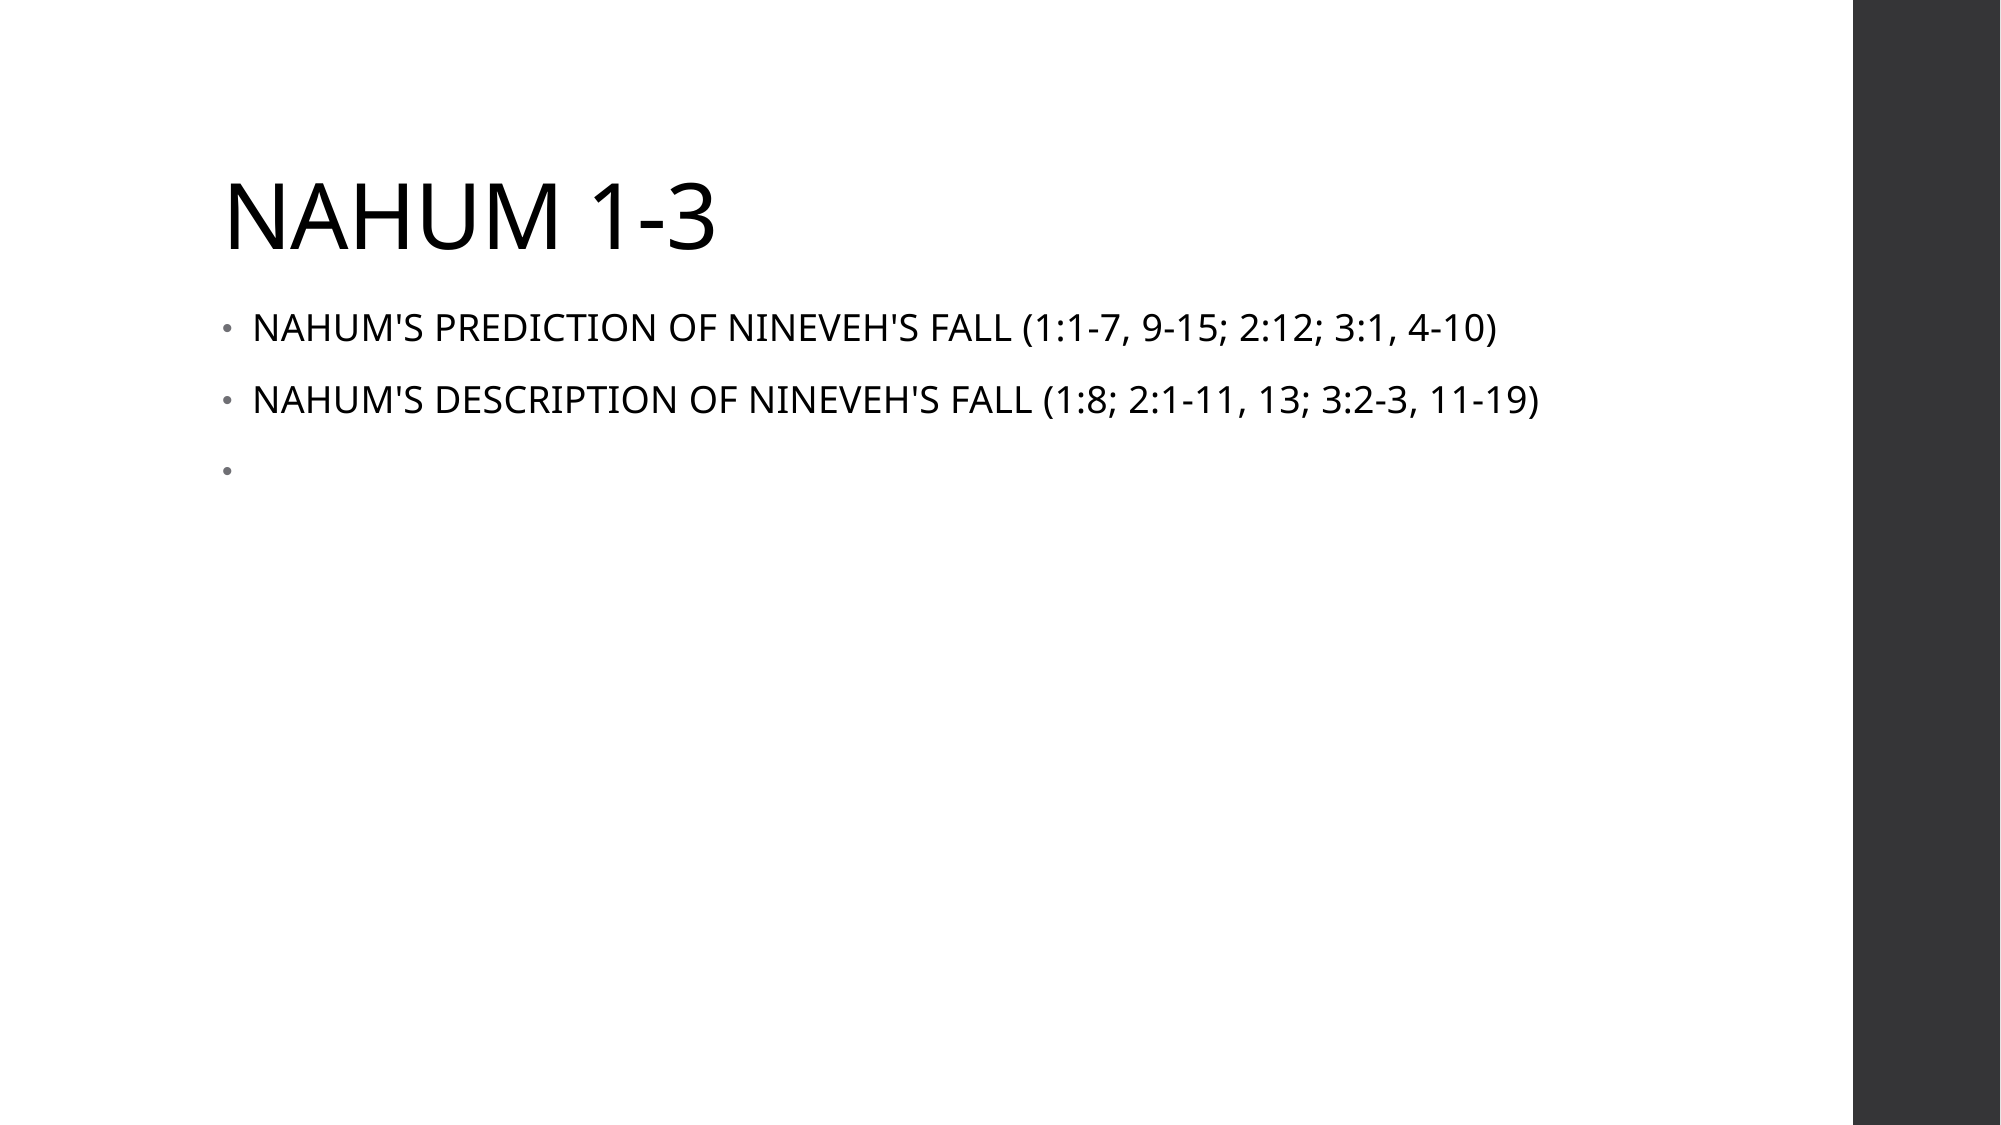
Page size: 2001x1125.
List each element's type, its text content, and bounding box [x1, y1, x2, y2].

list NAHUM'S PREDICTION OF NINEVEH'S FALL (1:1-7, 9-15; 2:12; 3:1, 4-10) NAHUM'S DESCRIPTION OF NINEVEH'S FALL (1:8; 2:1-11, 13; 3:2-3, 11-19) [206, 299, 1617, 1014]
title NAHUM 1-3 [206, 60, 1797, 278]
